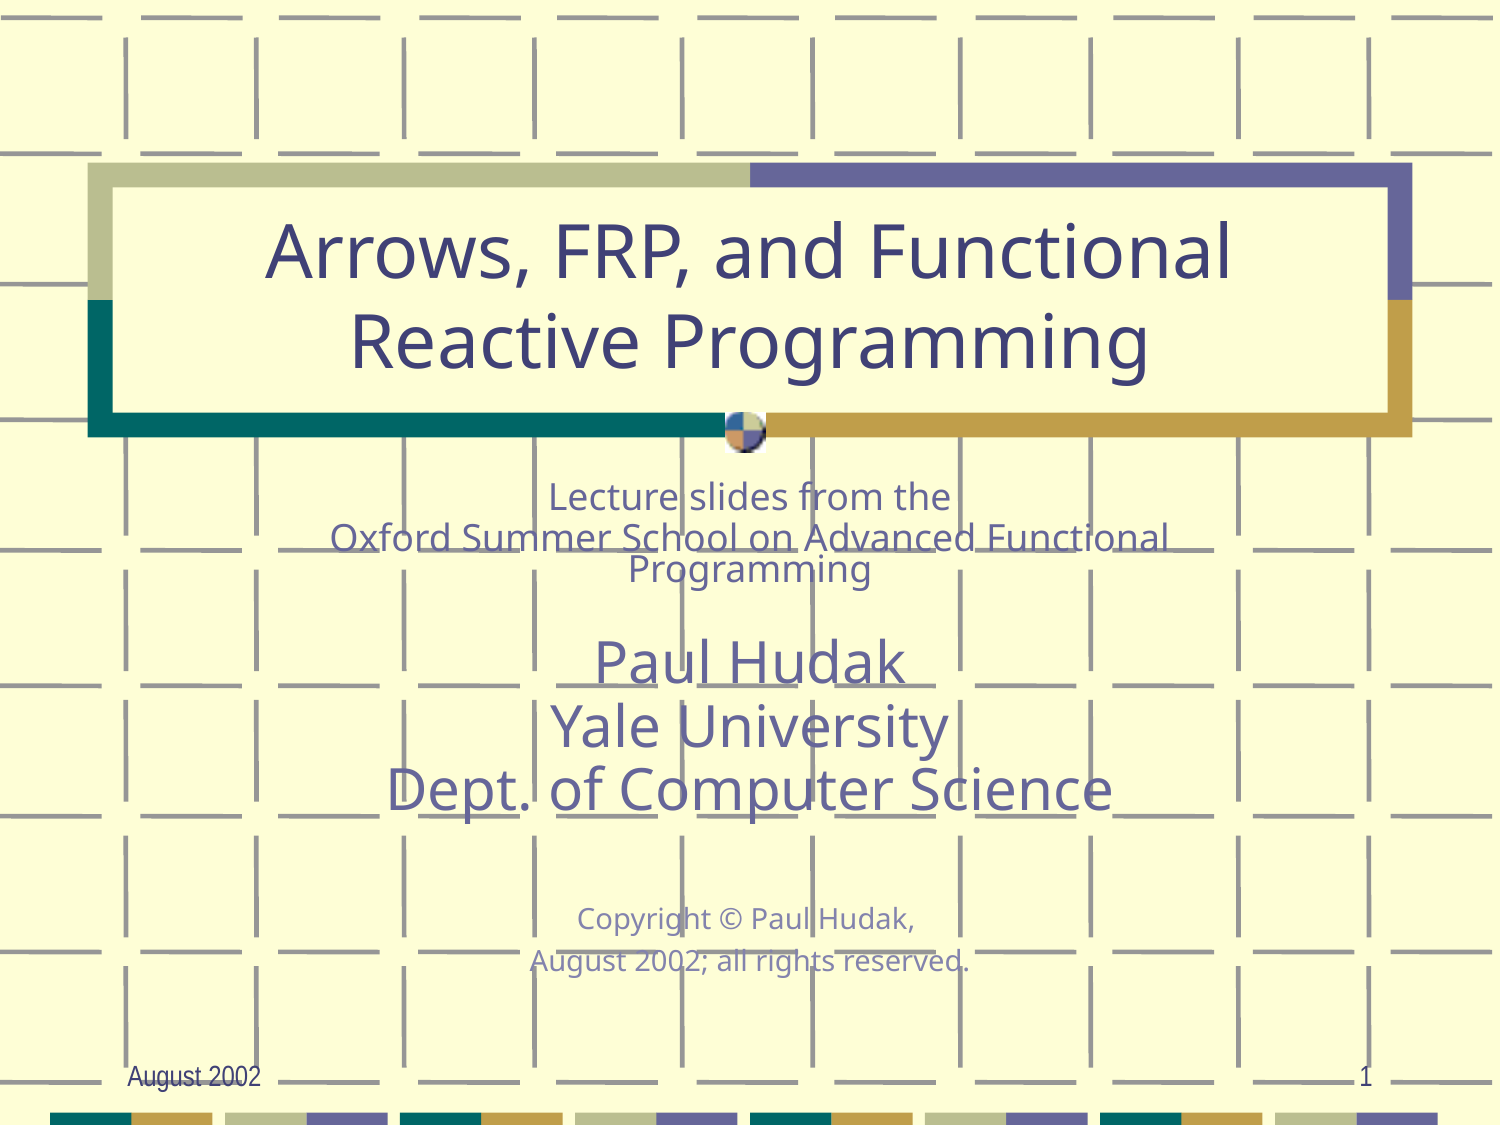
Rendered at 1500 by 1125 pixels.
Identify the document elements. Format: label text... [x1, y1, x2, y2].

title Arrows, FRP, and Functional Reactive Programming [112, 196, 1388, 392]
subtitle Lecture slides from the Oxford Summer School on Advanced Functional Programming Paul Hudak Yale University Dept. of Computer Science Copyright © Paul Hudak, August 2002; all rights reserved. [187, 412, 1313, 1051]
